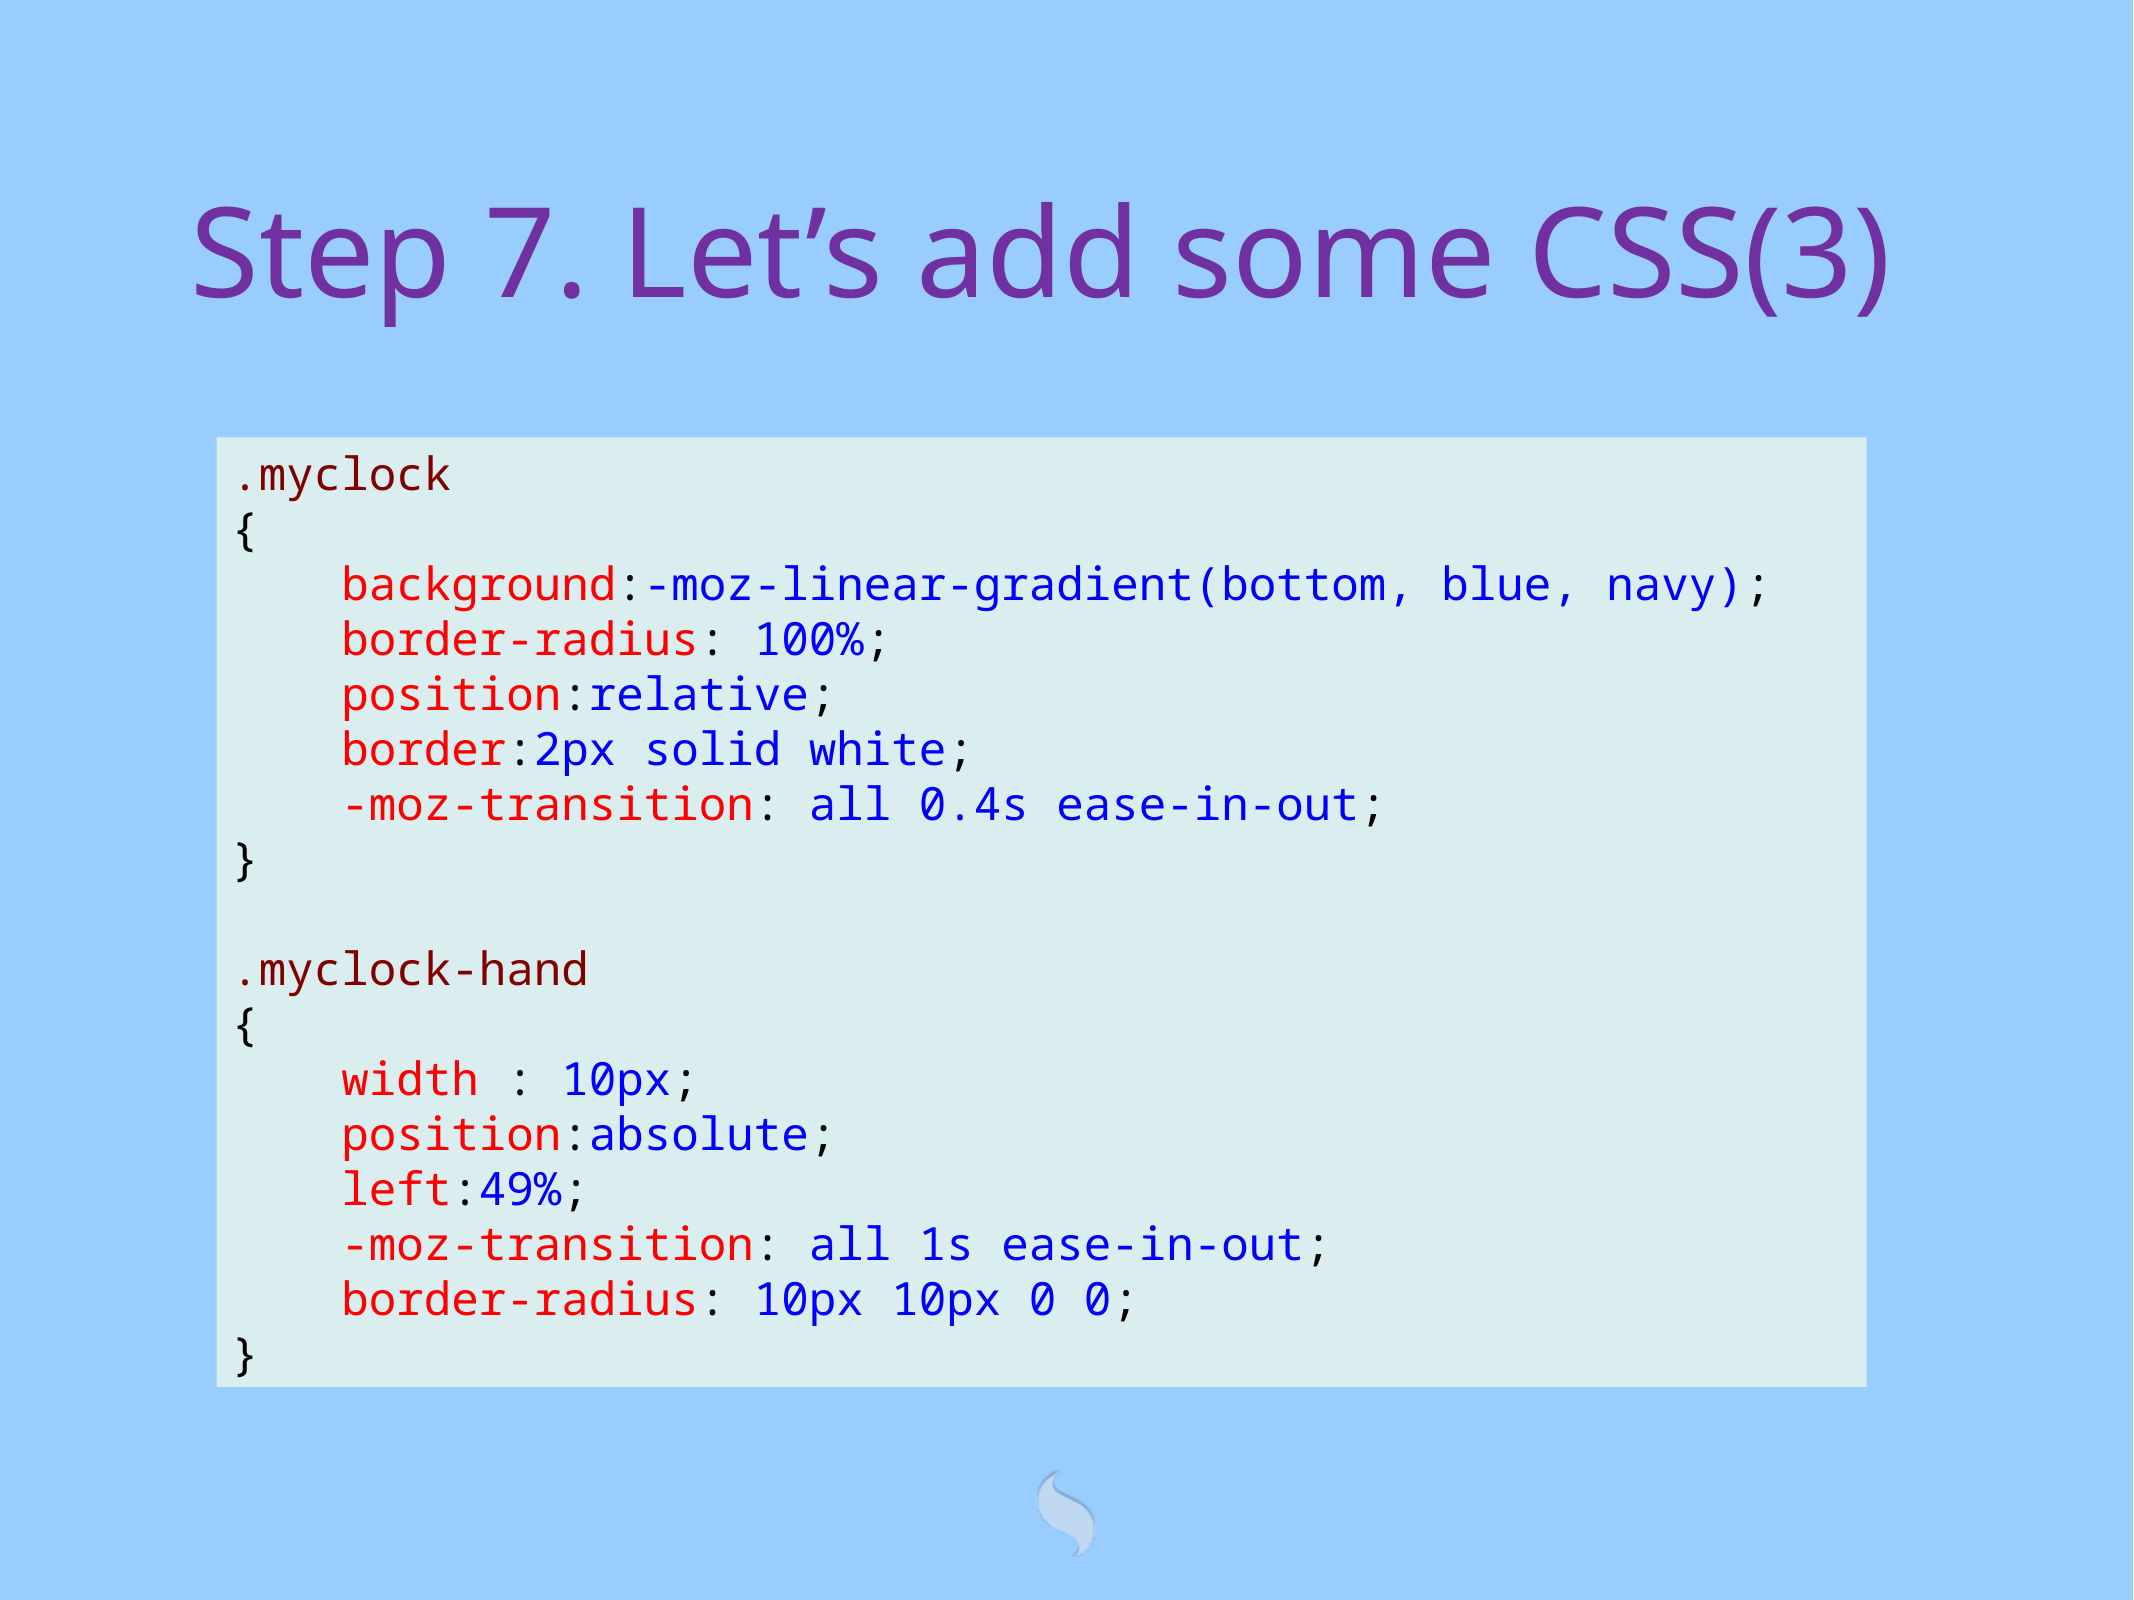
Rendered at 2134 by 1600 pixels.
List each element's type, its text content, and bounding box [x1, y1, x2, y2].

text_box Step 7. Let’s add some CSS(3) [116, 112, 1967, 332]
picture [1035, 1470, 1098, 1561]
text_box .myclock { background:-moz-linear-gradient(bottom, blue, navy); border-radius: 100%; position:relative; border:2px solid white; -moz-transition: all 0.4s ease-in-out; } .myclock-hand { width : 10px; position:absolute; left:49%; -moz-transition: all 1s ease-in-out; border-radius: 10px 10px 0 0; } [216, 437, 1867, 1387]
